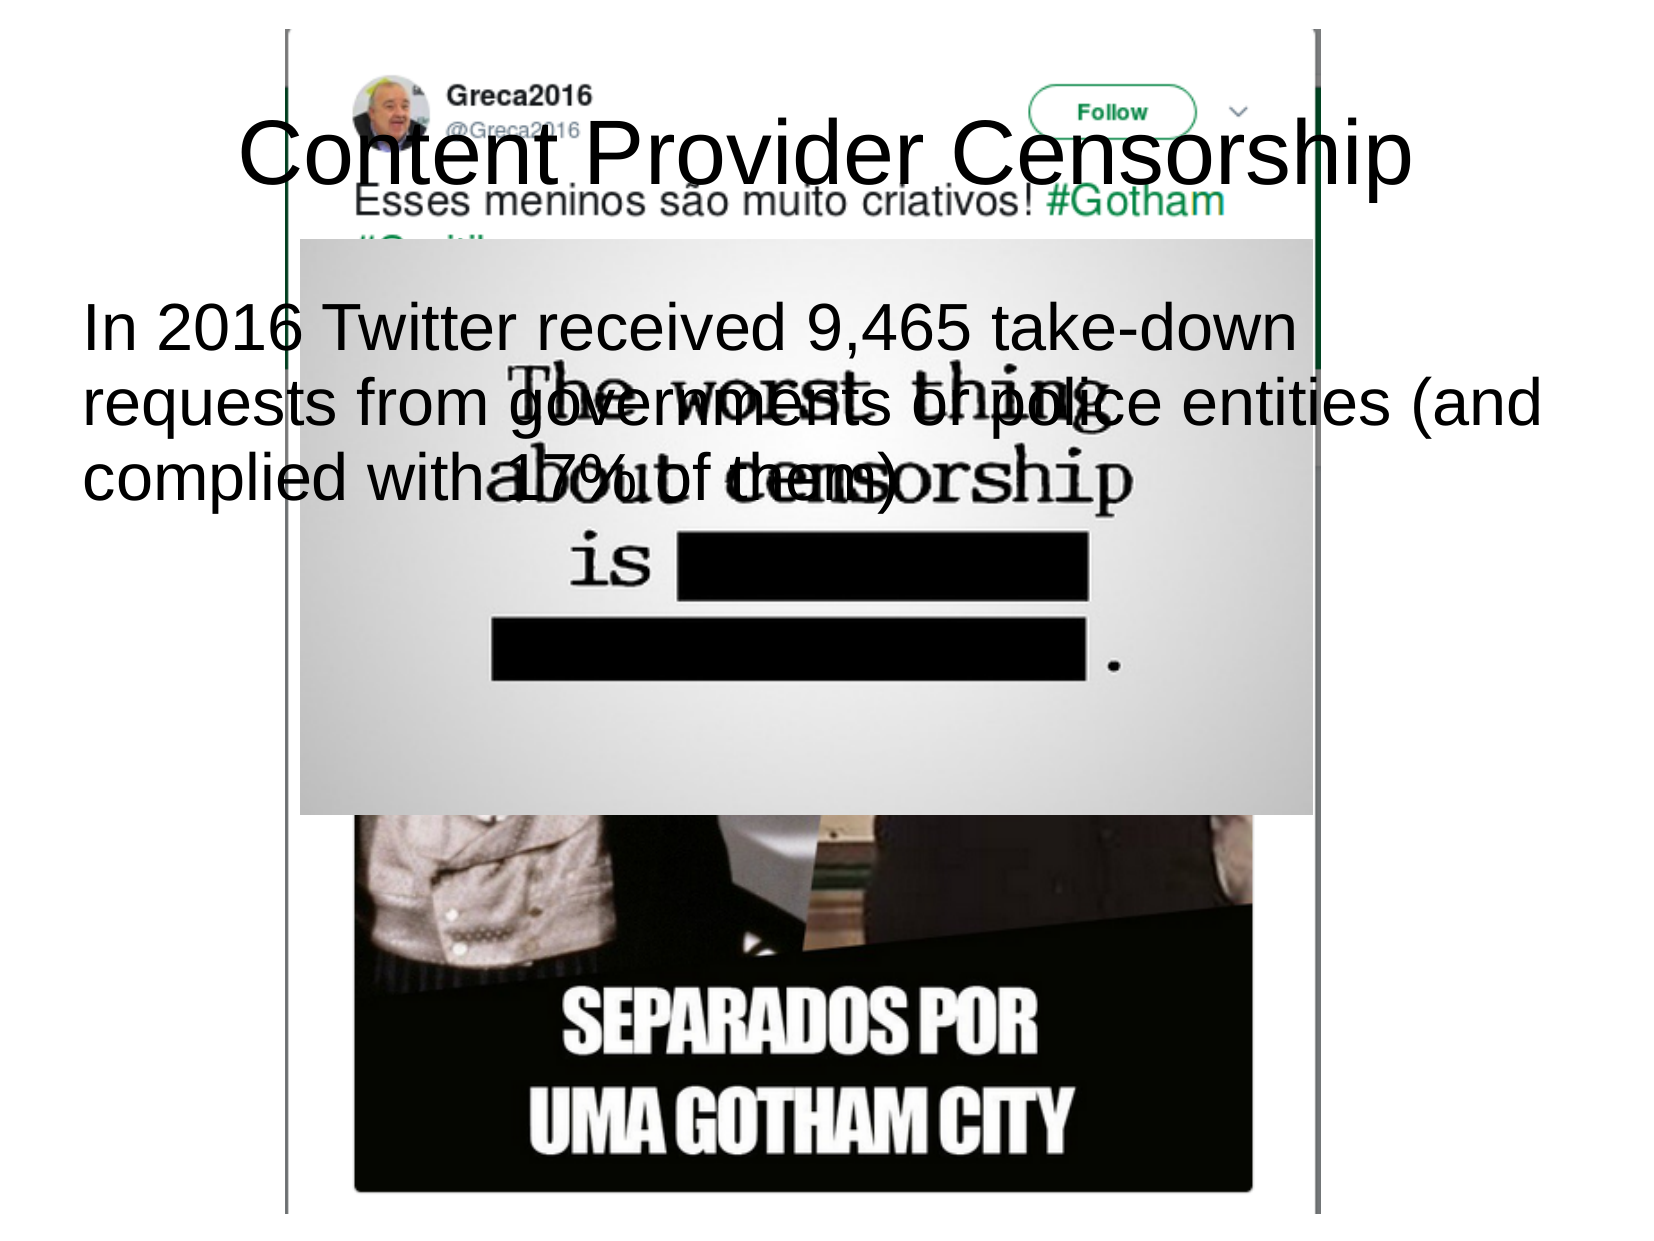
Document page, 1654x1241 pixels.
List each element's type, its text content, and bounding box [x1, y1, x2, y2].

list In 2016 Twitter received 9,465 take-down requests from governments or police entities (and complied with 17% of them) [82, 290, 1571, 1010]
title Content Provider Censorship [82, 49, 1571, 257]
picture [285, 1010, 1321, 1214]
picture [285, 239, 1321, 290]
picture [285, 29, 1321, 49]
